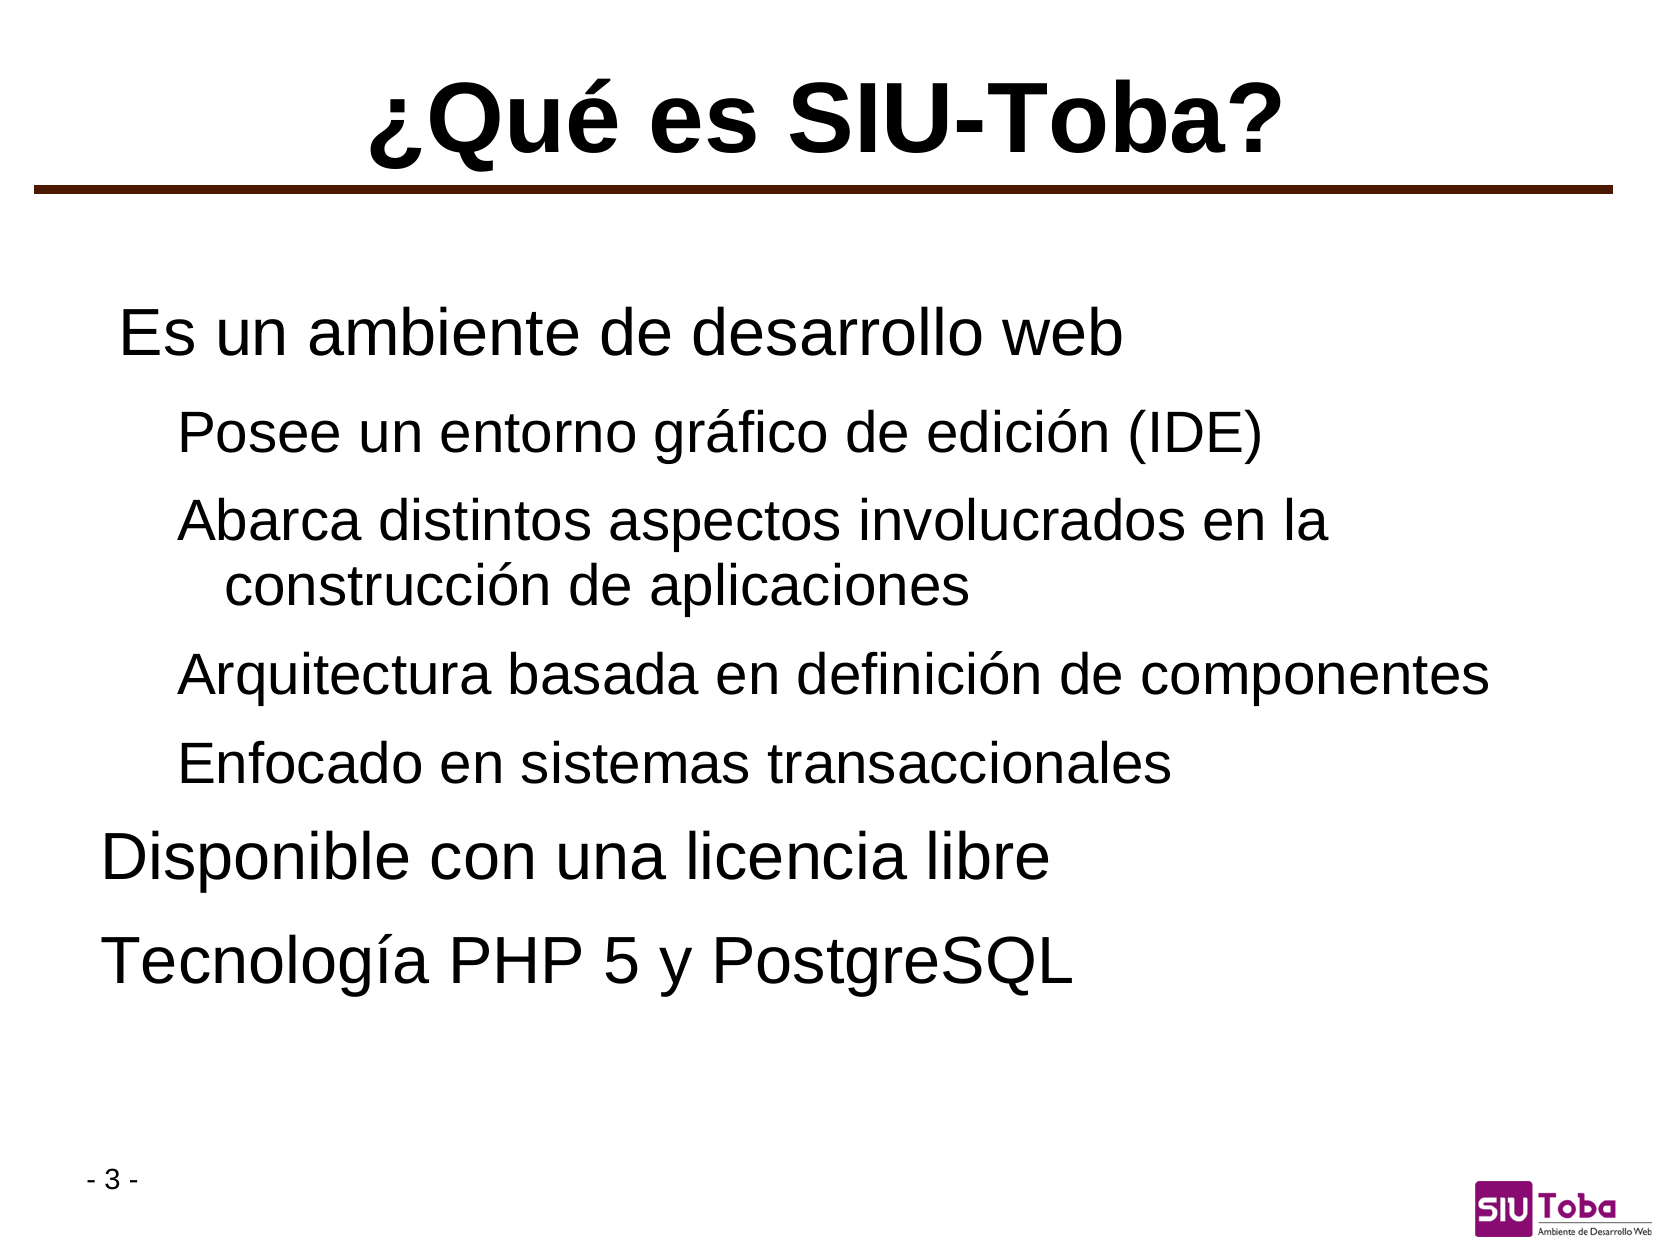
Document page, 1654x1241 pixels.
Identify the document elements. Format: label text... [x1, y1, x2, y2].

picture [1475, 1181, 1652, 1237]
list Es un ambiente de desarrollo web Posee un entorno gráfico de edición (IDE) Abarca distintos aspectos involucrados en la construcción de aplicaciones Arquitectura basada en definición de componentes Enfocado en sistemas transaccionales Disponible con una licencia libre Tecnología PHP 5 y PostgreSQL [82, 295, 1565, 1095]
title ¿Qué es SIU-Toba? [58, 47, 1594, 188]
